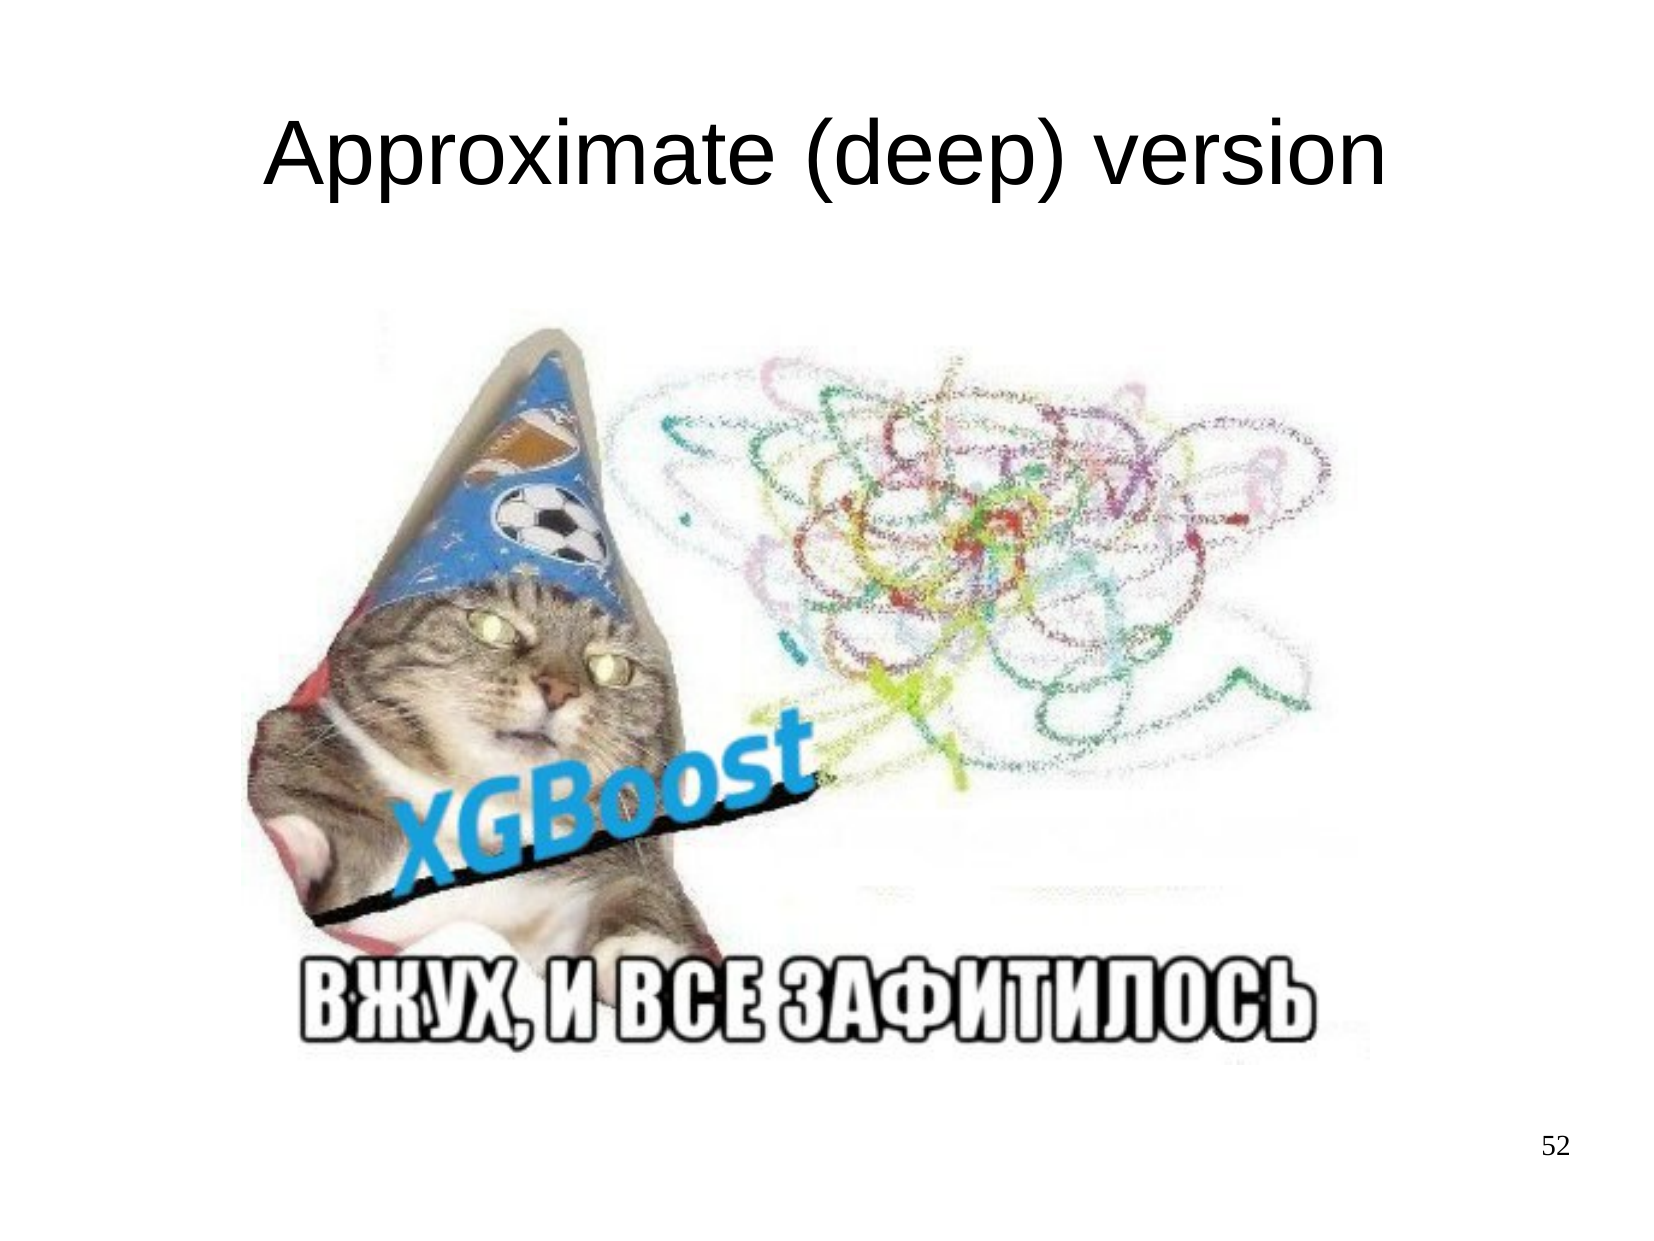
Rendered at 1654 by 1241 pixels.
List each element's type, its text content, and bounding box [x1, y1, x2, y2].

title Approximate (deep) version [82, 49, 1571, 257]
picture [241, 308, 1370, 1065]
